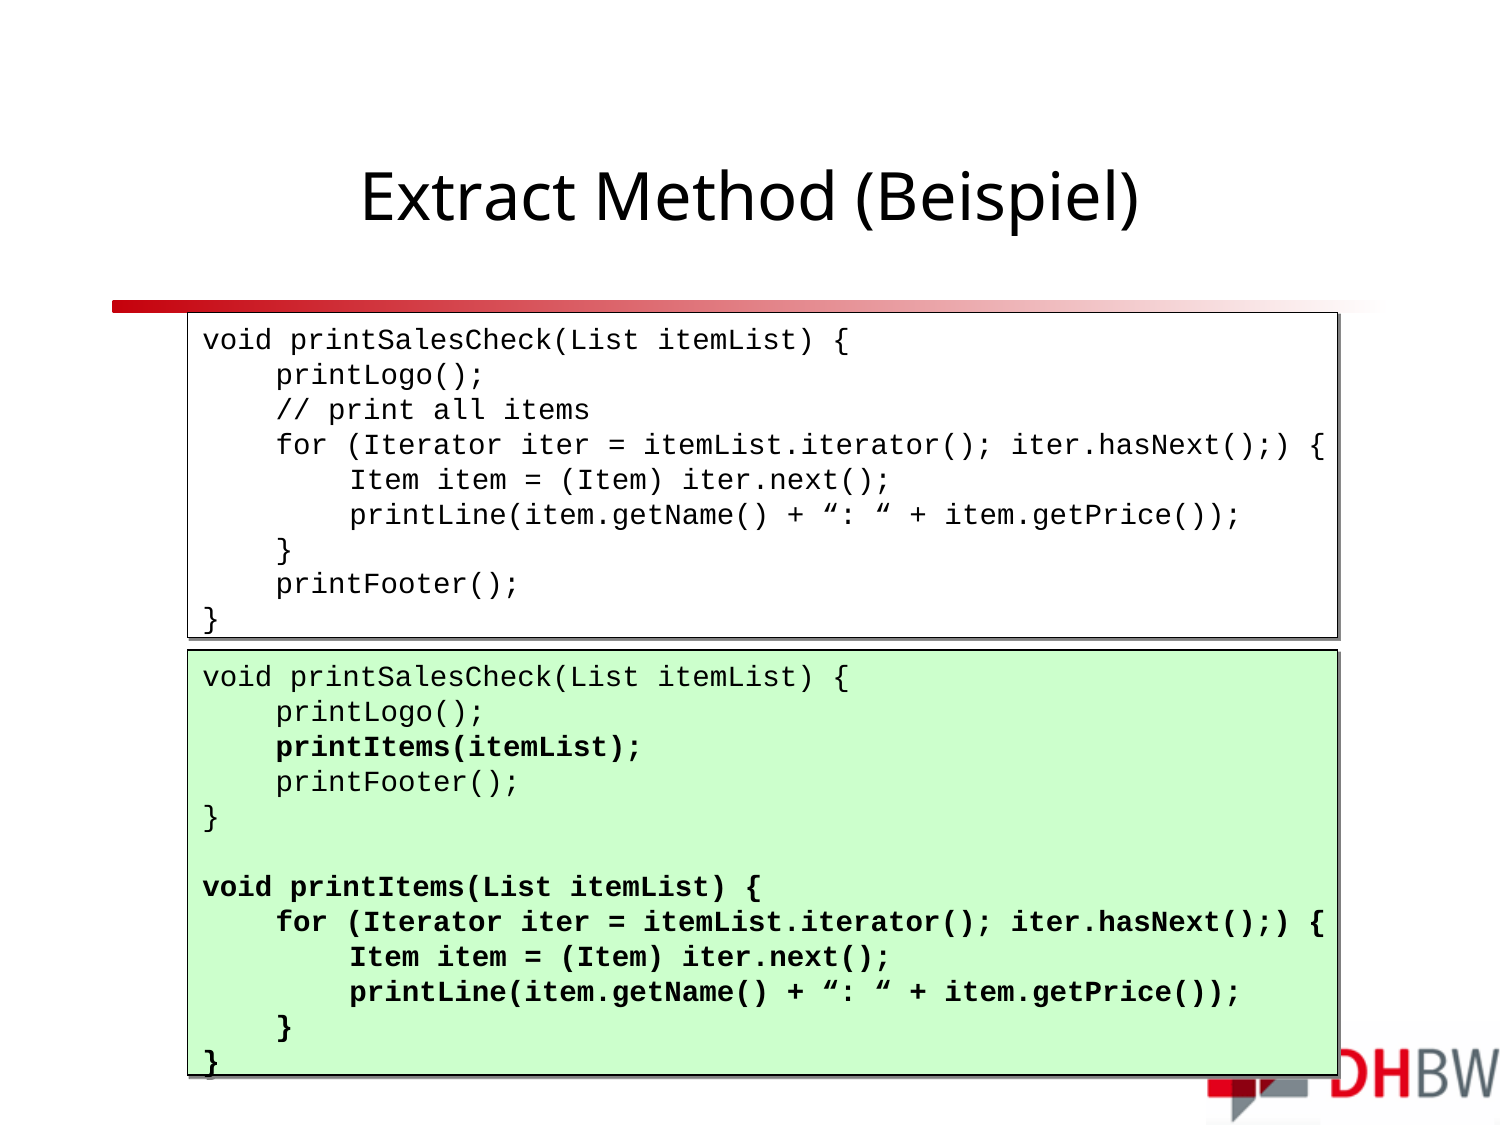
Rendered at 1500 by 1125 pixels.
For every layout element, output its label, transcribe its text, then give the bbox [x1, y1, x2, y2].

picture [1206, 1021, 1500, 1125]
text_box void printSalesCheck(List itemList) { printLogo(); // print all items for (Iterator iter = itemList.iterator(); iter.hasNext();) { Item item = (Item) iter.next(); printLine(item.getName() + “: “ + item.getPrice()); } printFooter(); } [187, 312, 1338, 638]
text_box void printSalesCheck(List itemList) { printLogo(); printItems(itemList); printFooter(); } void printItems(List itemList) { for (Iterator iter = itemList.iterator(); iter.hasNext();) { Item item = (Item) iter.next(); printLine(item.getName() + “: “ + item.getPrice()); } } [187, 650, 1338, 1075]
title Extract Method (Beispiel) [112, 99, 1388, 288]
